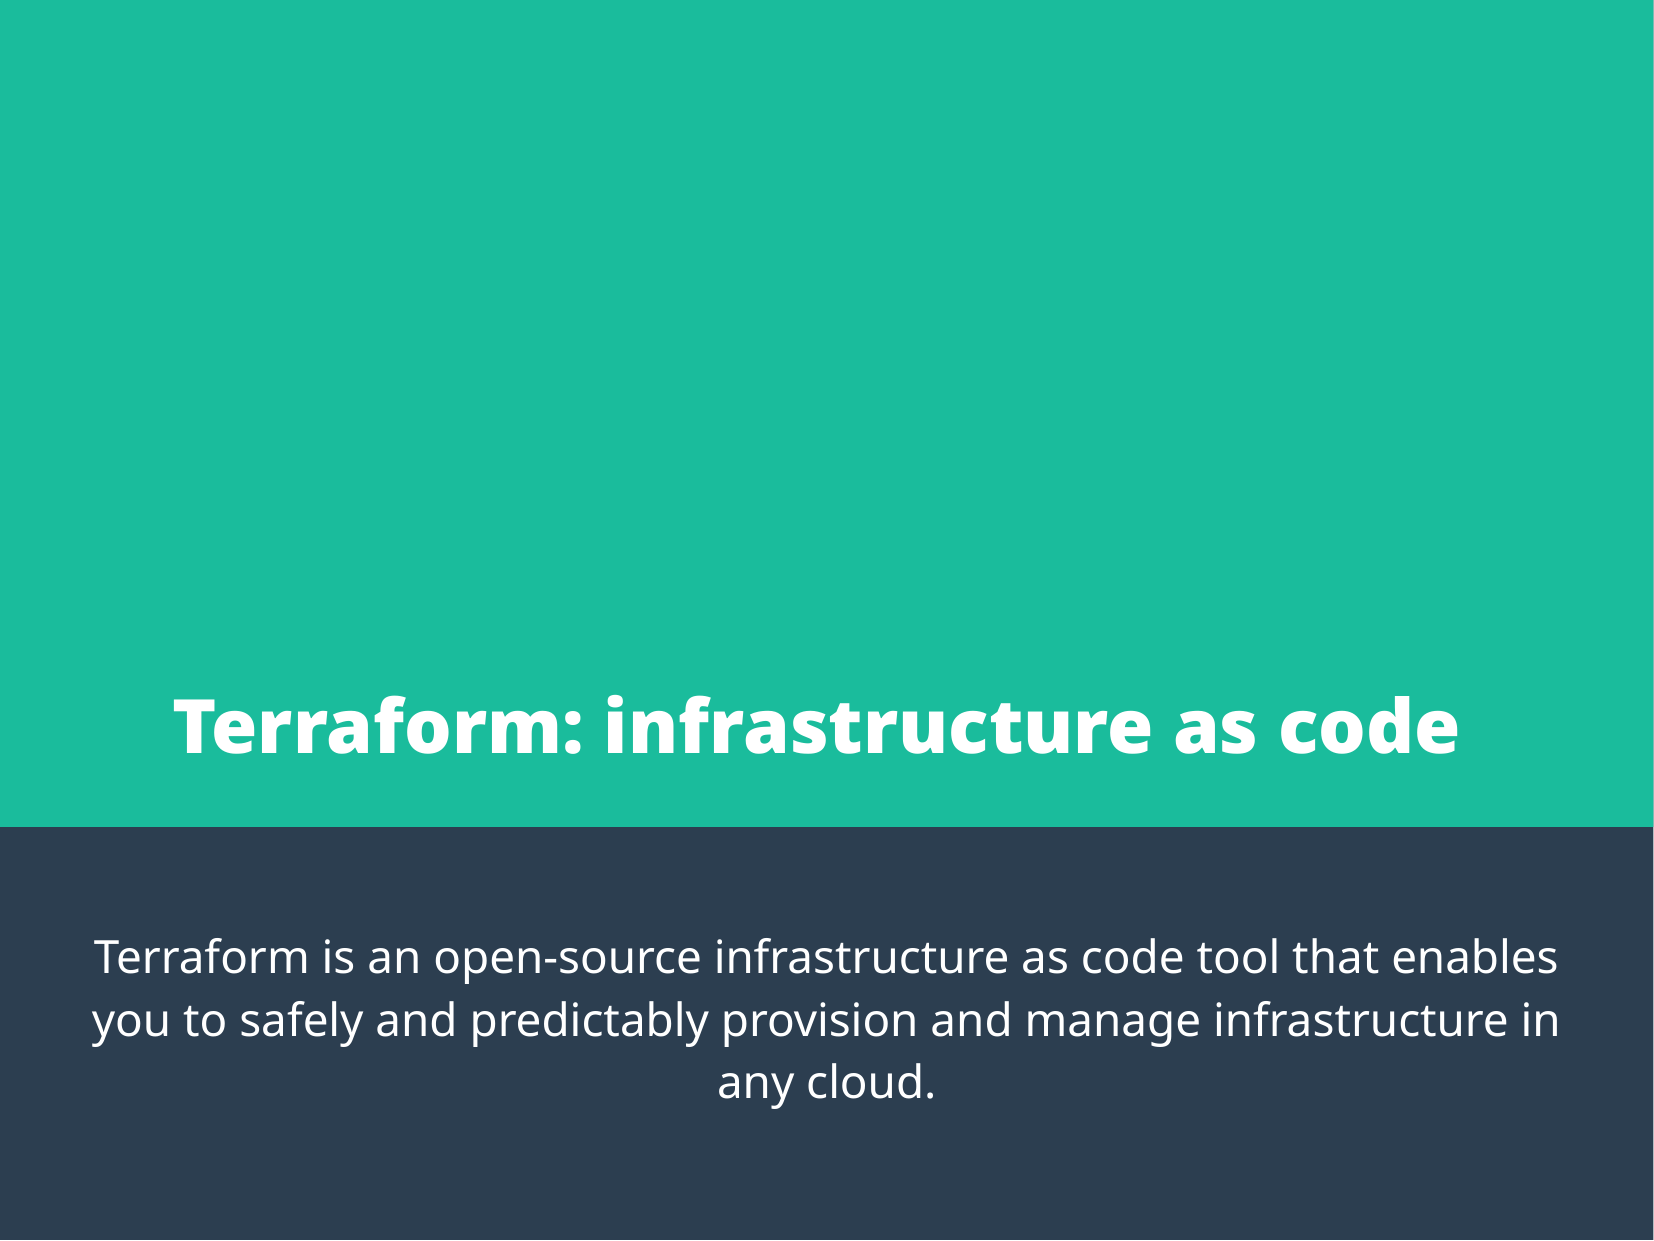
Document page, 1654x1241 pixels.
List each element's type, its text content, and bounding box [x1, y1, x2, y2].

title Terraform: infrastructure as code [59, 620, 1595, 778]
subtitle Terraform is an open-source infrastructure as code tool that enables you to safely and predictably provision and manage infrastructure in any cloud. [59, 856, 1595, 1182]
